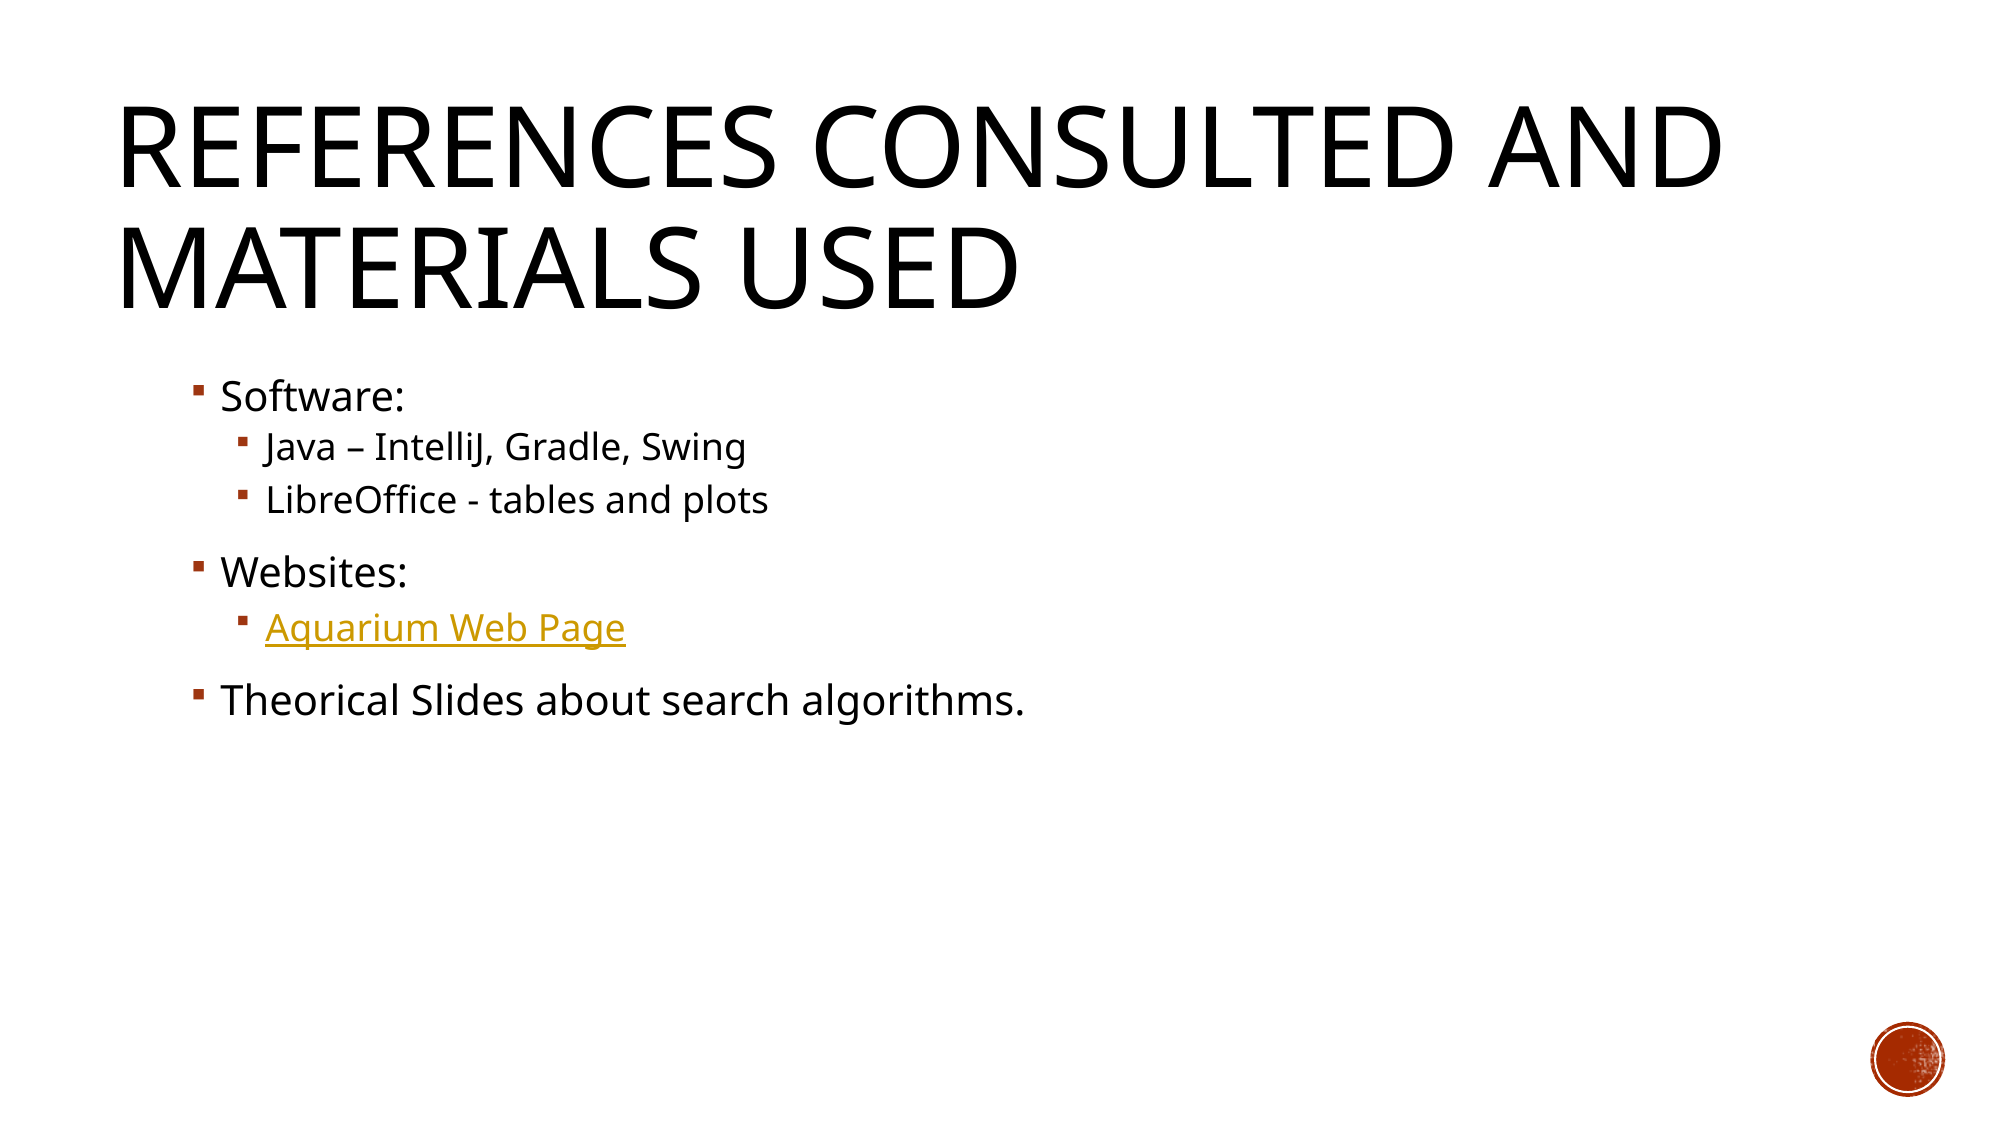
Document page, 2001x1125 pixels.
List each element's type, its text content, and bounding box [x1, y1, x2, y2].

title references consulted and materials used [98, 79, 1939, 344]
list Software: Java – IntelliJ, Gradle, Swing LibreOffice - tables and plots Websites: Aquarium Web Page Theorical Slides about search algorithms. [175, 367, 1826, 1032]
picture [1870, 1021, 1946, 1097]
